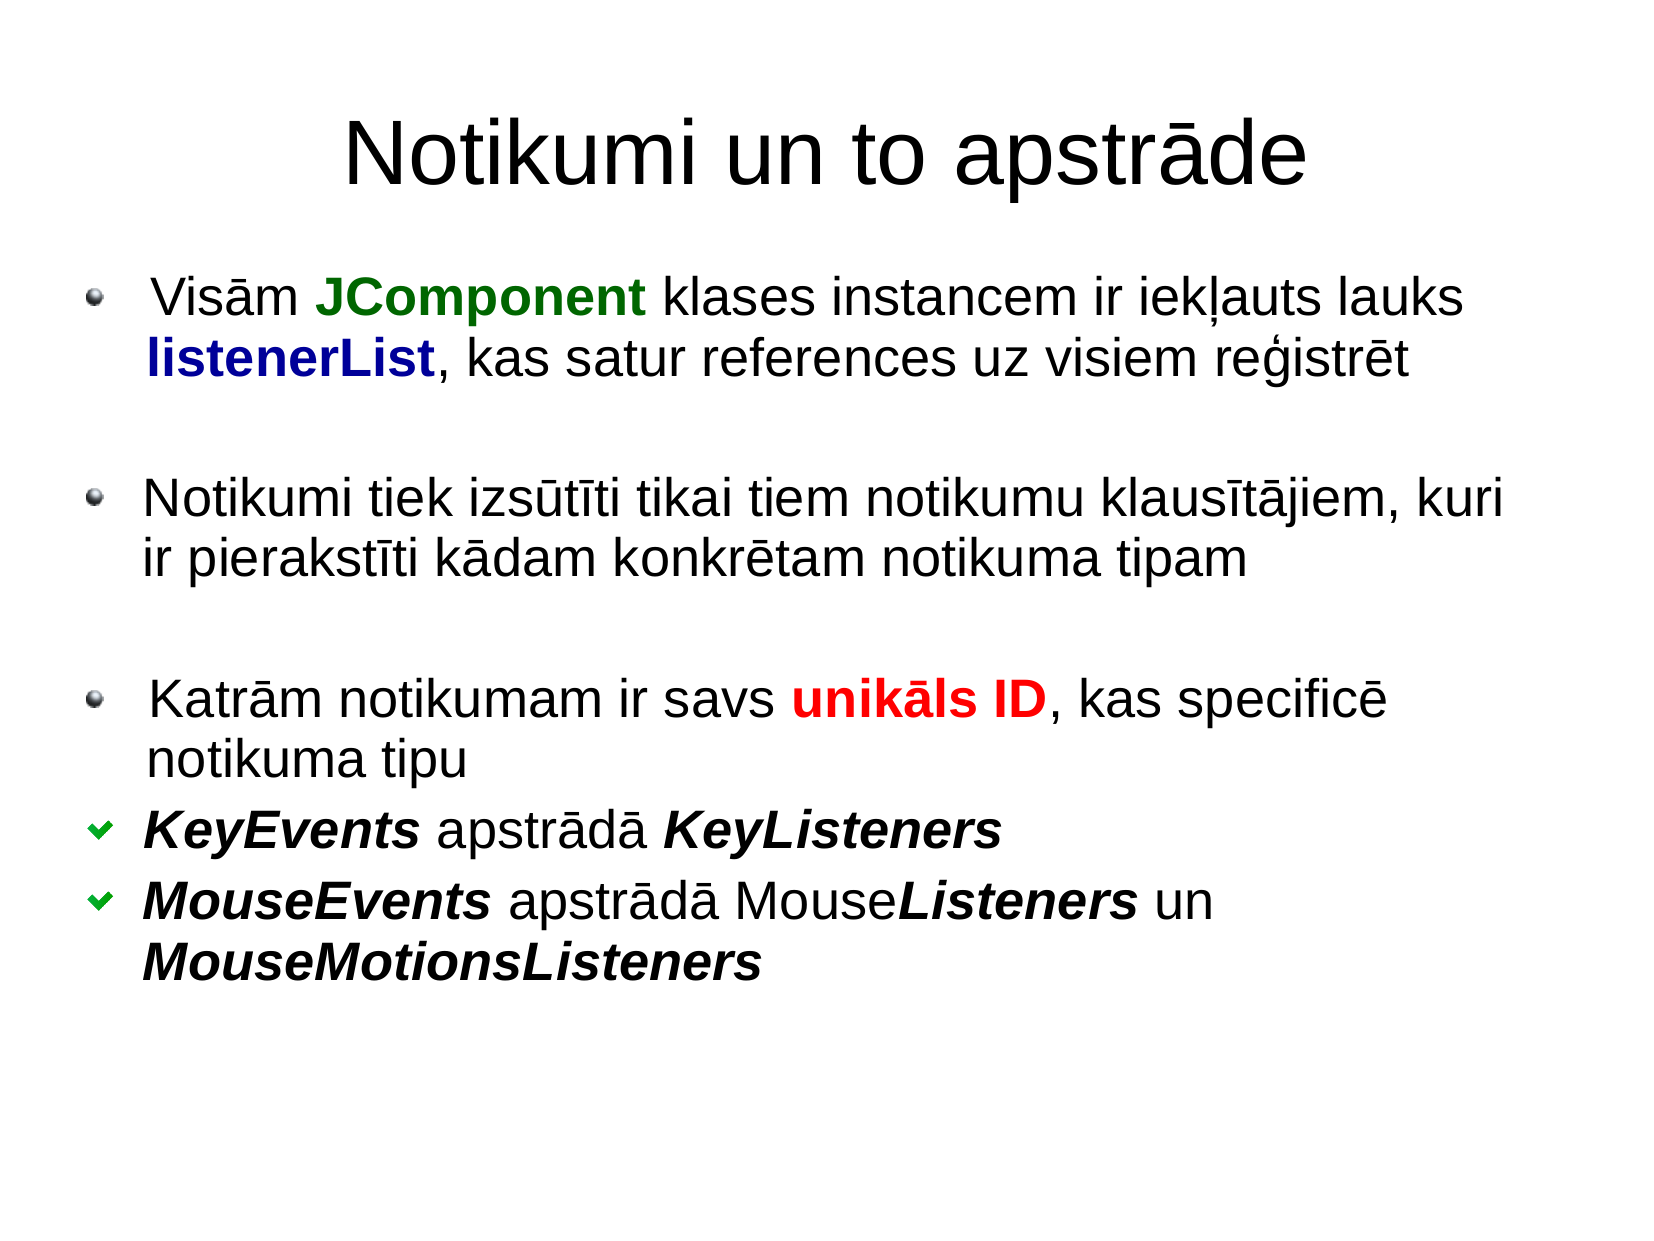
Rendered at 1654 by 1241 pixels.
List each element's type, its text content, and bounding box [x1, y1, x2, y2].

text_box Visām JComponent klases instancem ir iekļauts lauks listenerList, kas satur references uz visiem reģistrēt Notikumi tiek izsūtīti tikai tiem notikumu klausītājiem, kuri ir pierakstīti kādam konkrētam notikuma tipam Katrām notikumam ir savs unikāls ID, kas specificē notikuma tipu KeyEvents apstrādā KeyListeners MouseEvents apstrādā MouseListeners un MouseMotionsListeners [71, 259, 1553, 1133]
title Notikumi un to apstrāde [82, 49, 1571, 257]
